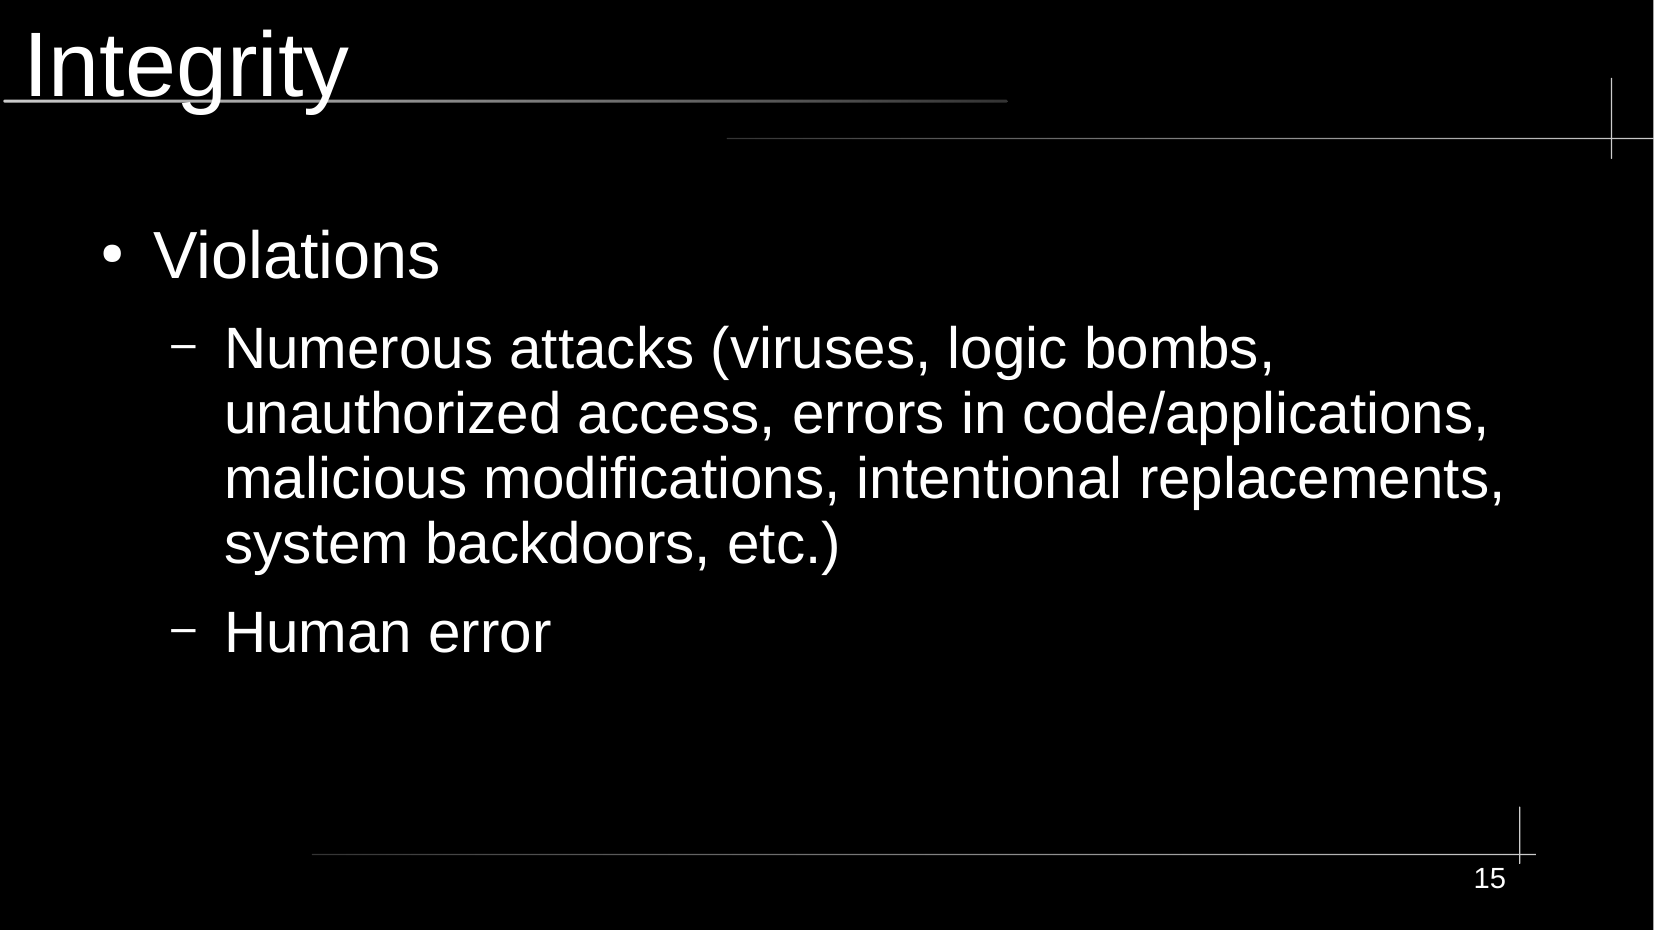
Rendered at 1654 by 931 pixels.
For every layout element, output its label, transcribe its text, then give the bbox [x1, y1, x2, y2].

title Integrity [23, 11, 1589, 119]
list Violations Numerous attacks (viruses, logic bombs, unauthorized access, errors in code/applications, malicious modifications, intentional replacements, system backdoors, etc.) Human error [82, 217, 1571, 758]
